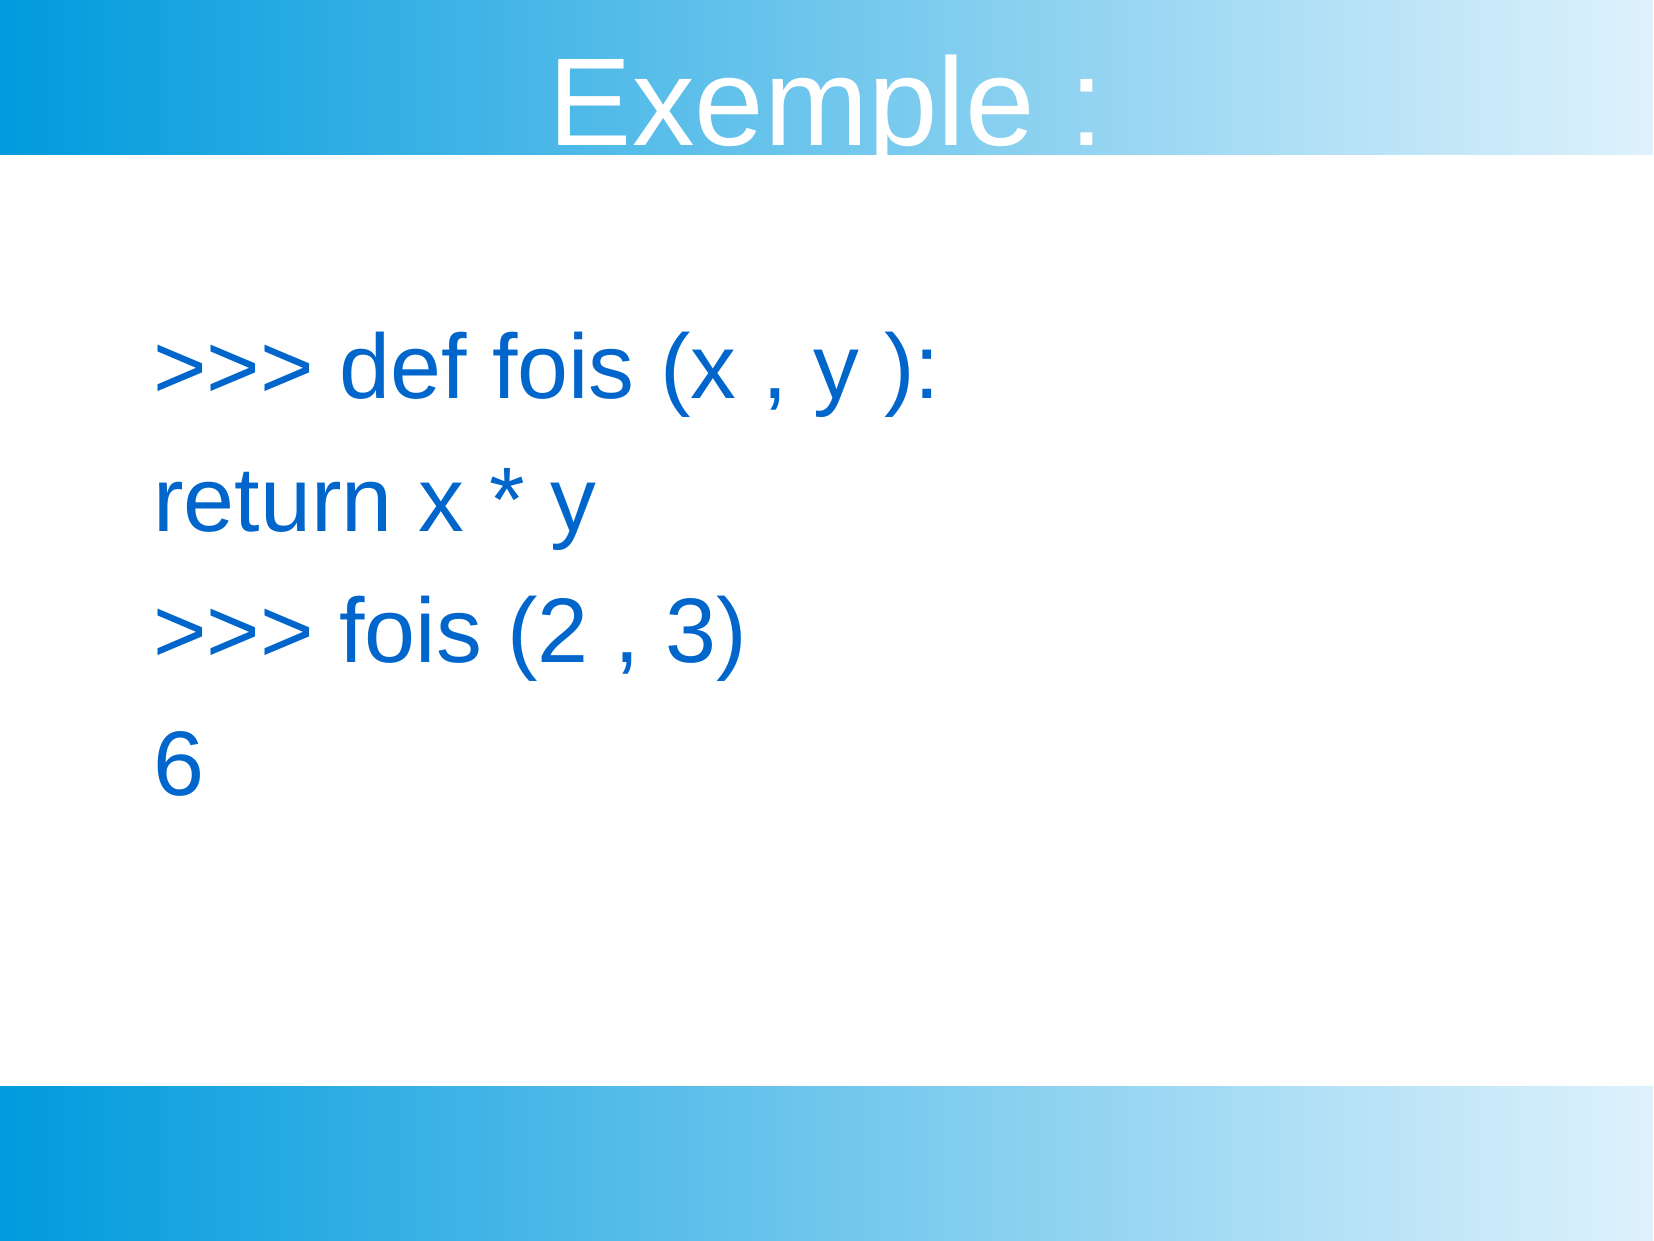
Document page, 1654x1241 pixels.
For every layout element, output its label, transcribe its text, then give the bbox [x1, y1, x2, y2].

list >>> def fois (x , y ): return x * y >>> fois (2 , 3) 6 [82, 183, 1571, 839]
title Exemple : [82, 31, 1571, 172]
